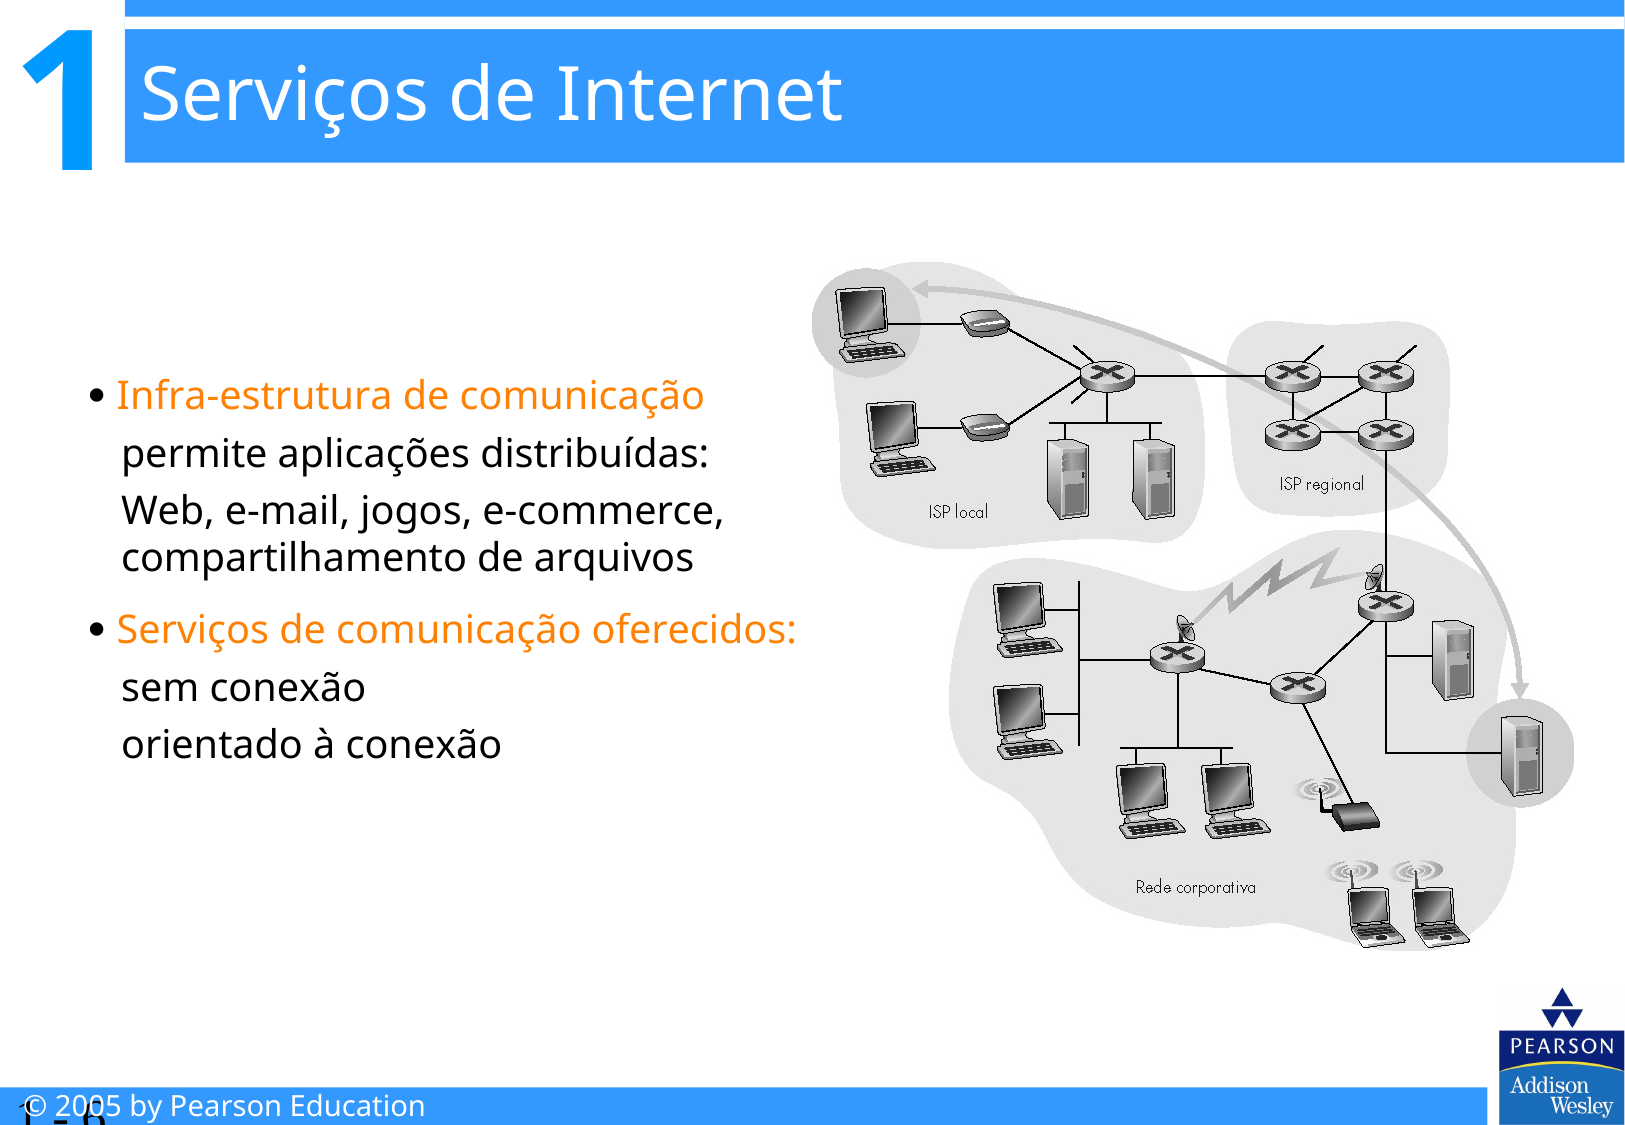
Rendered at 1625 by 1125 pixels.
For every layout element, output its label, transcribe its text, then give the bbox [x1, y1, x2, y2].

picture [1499, 987, 1625, 1125]
picture [812, 262, 1574, 951]
list  Infra-estrutura de comunicação permite aplicações distribuídas: Web, e-mail, jogos, e-commerce, compartilhamento de arquivos  Serviços de comunicação oferecidos: sem conexão orientado à conexão [74, 362, 812, 800]
text_box Serviços de Internet [124, 37, 1625, 138]
